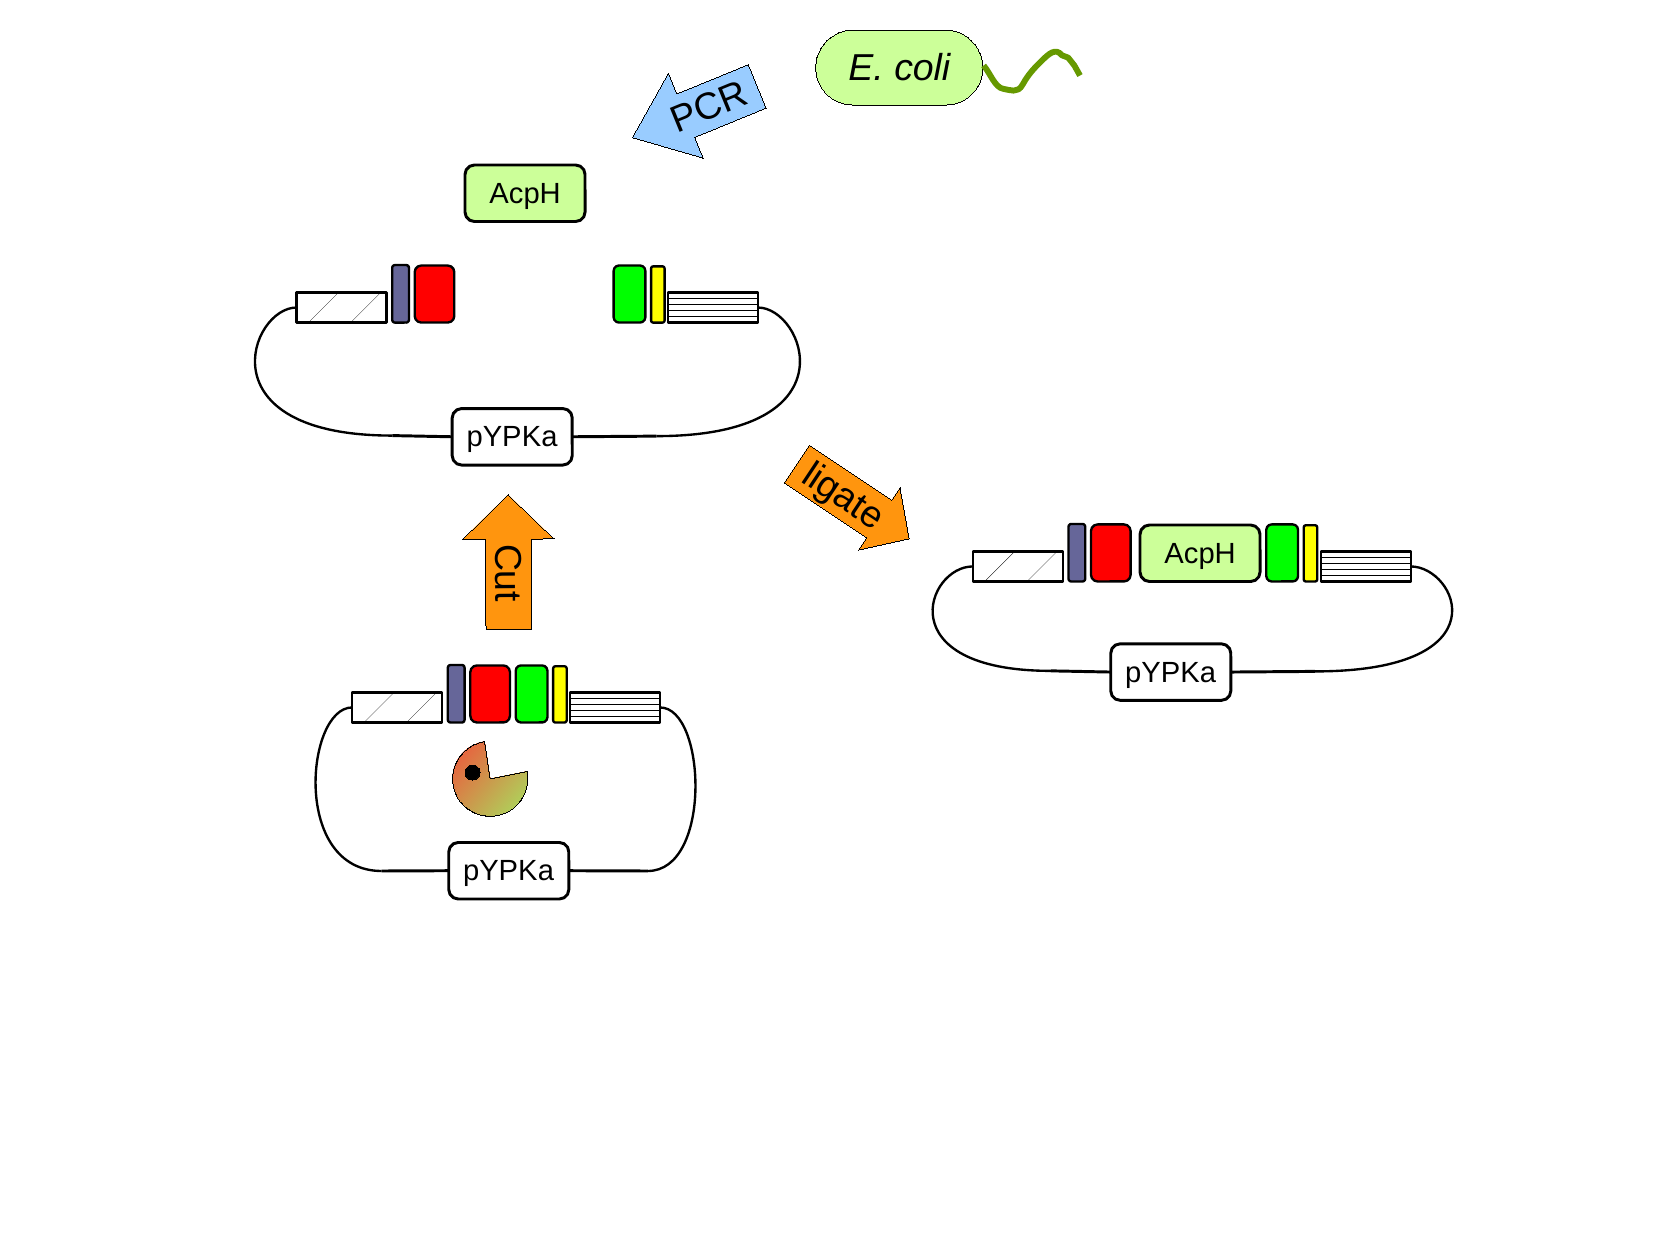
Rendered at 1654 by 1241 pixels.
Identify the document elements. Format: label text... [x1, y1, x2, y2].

text_box [553, 666, 567, 723]
text_box Cut [462, 494, 555, 630]
text_box [613, 265, 646, 323]
text_box [1303, 525, 1318, 582]
text_box [972, 551, 1063, 582]
text_box [296, 292, 387, 323]
text_box AcpH [465, 165, 586, 222]
text_box [470, 665, 510, 723]
text_box [651, 266, 665, 323]
text_box PCR [632, 64, 767, 159]
text_box pYPKa [448, 842, 569, 899]
text_box [352, 692, 443, 723]
text_box [392, 265, 409, 323]
text_box [1068, 523, 1086, 582]
text_box [452, 741, 528, 817]
text_box E. coli [815, 30, 983, 106]
text_box [570, 692, 661, 723]
text_box pYPKa [1110, 643, 1231, 701]
text_box [1320, 551, 1411, 582]
text_box [1266, 524, 1299, 582]
text_box [515, 665, 548, 723]
text_box ligate [784, 445, 910, 551]
text_box [447, 664, 465, 723]
text_box [668, 292, 759, 323]
text_box [1090, 524, 1131, 582]
text_box [414, 265, 455, 323]
text_box AcpH [1140, 525, 1261, 582]
text_box pYPKa [452, 408, 573, 466]
